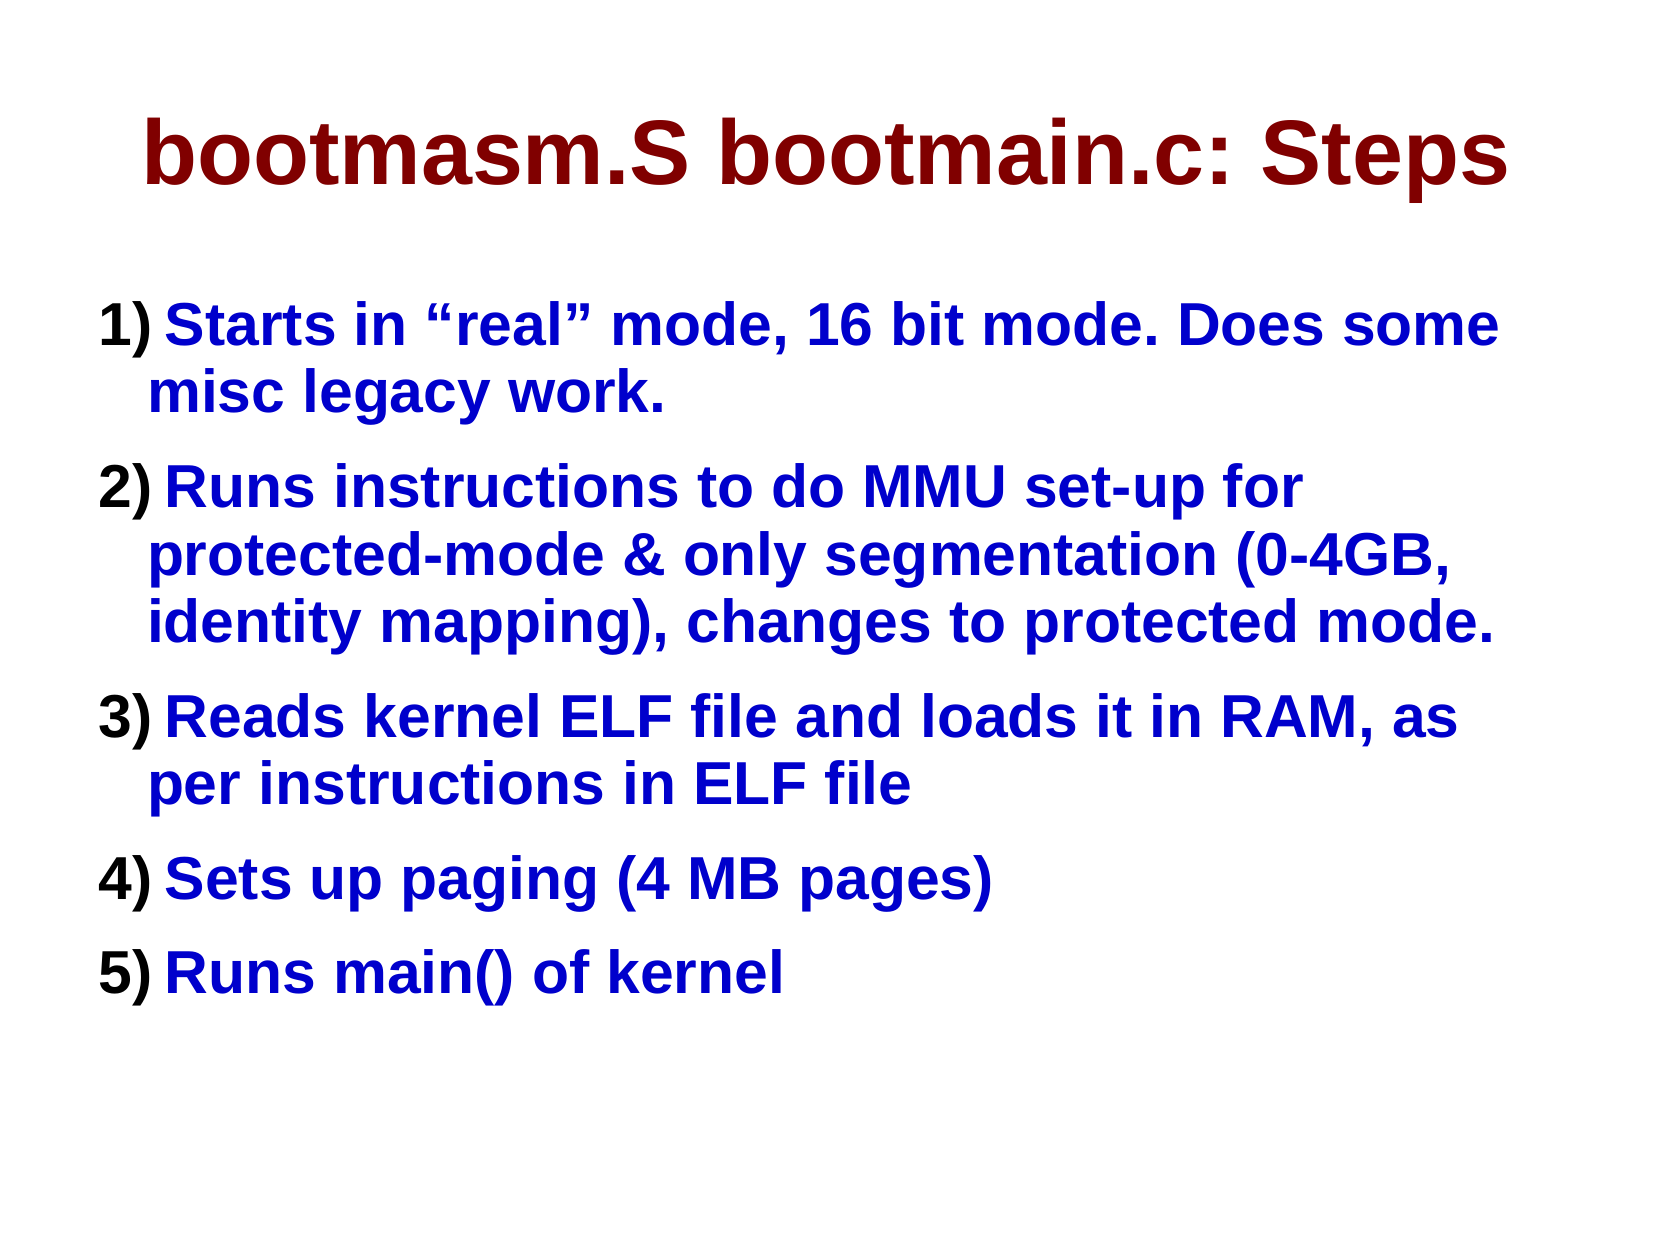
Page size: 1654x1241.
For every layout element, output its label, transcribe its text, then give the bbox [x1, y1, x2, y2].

title bootmasm.S bootmain.c: Steps [82, 49, 1571, 257]
list Starts in “real” mode, 16 bit mode. Does some misc legacy work. Runs instructions to do MMU set-up for protected-mode & only segmentation (0-4GB, identity mapping), changes to protected mode. Reads kernel ELF file and loads it in RAM, as per instructions in ELF file Sets up paging (4 MB pages) Runs main() of kernel [82, 290, 1571, 1010]
